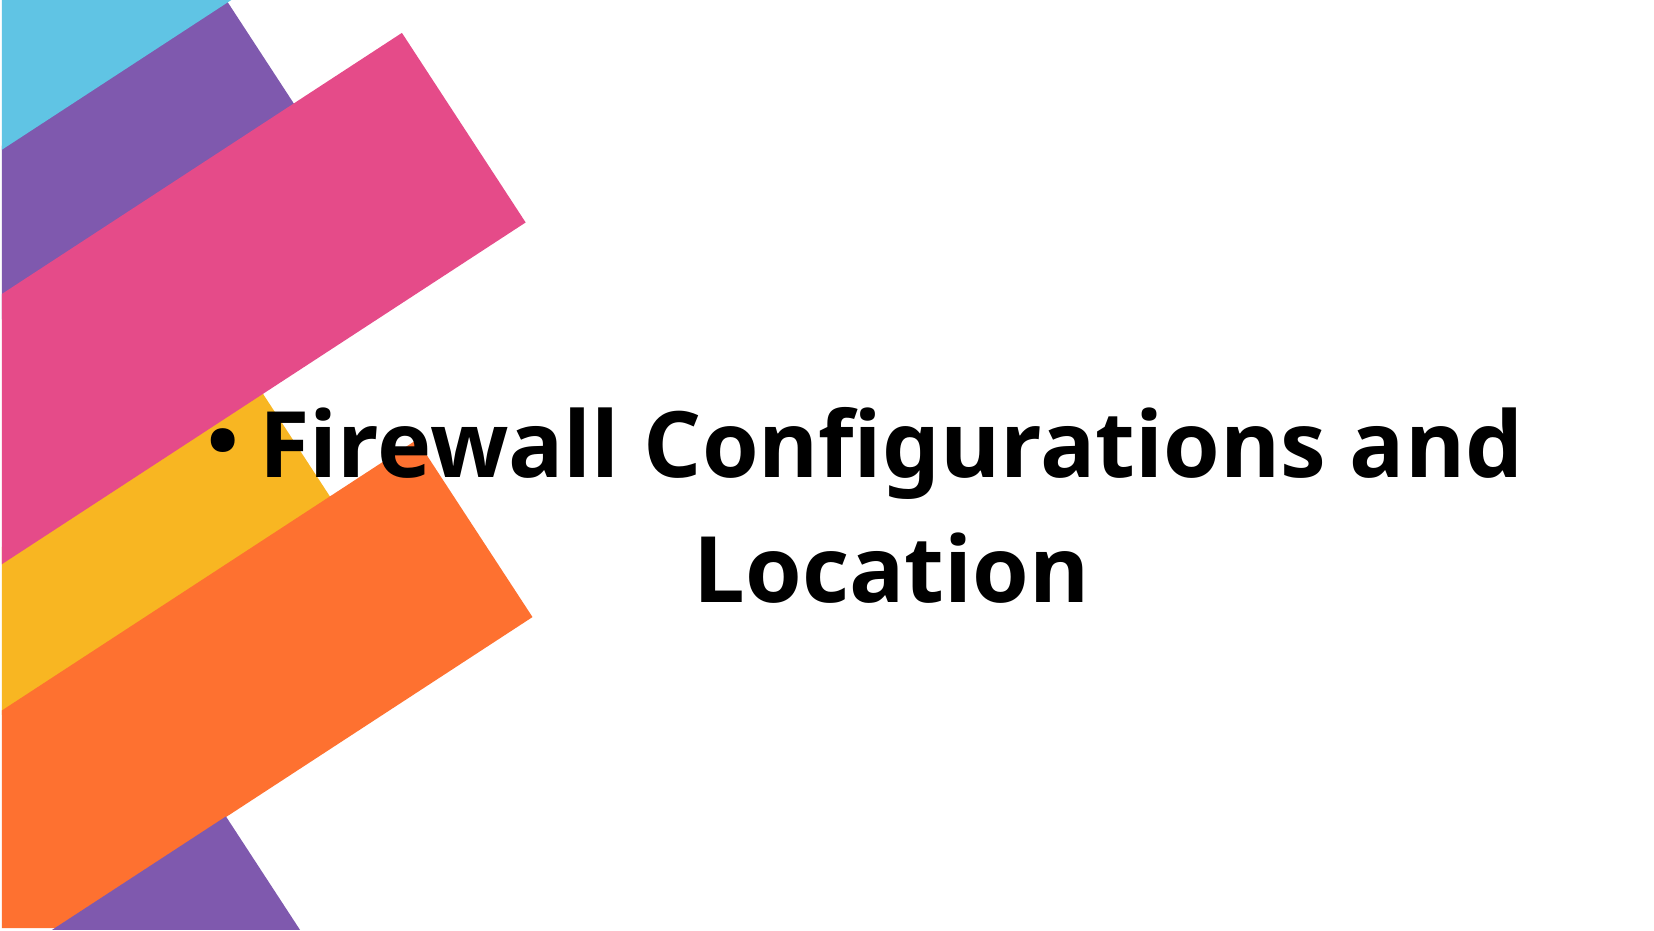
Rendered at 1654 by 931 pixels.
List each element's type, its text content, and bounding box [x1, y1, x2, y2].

list Firewall Configurations and Location [88, 225, 1625, 931]
